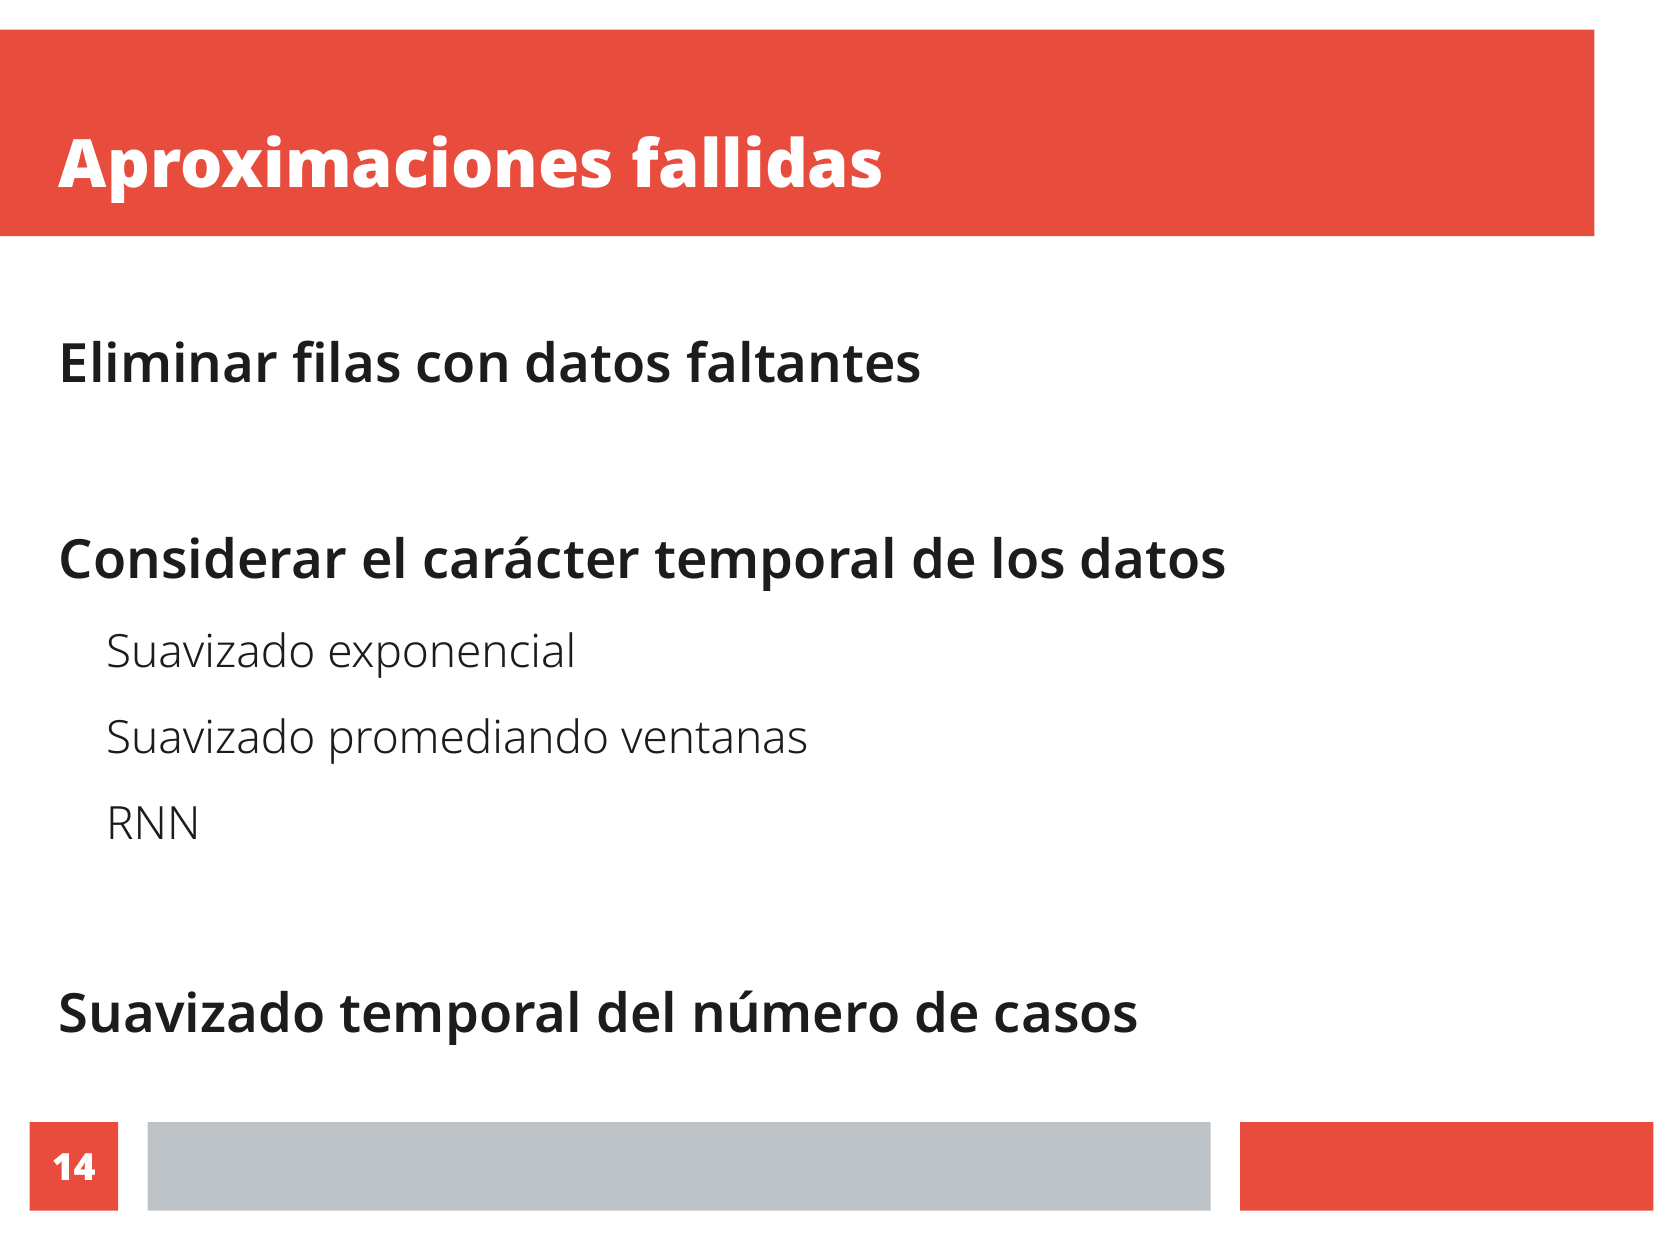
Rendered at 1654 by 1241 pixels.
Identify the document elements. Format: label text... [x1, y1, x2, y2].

list Eliminar filas con datos faltantes Considerar el carácter temporal de los datos Suavizado exponencial Suavizado promediando ventanas RNN Suavizado temporal del número de casos [59, 324, 1565, 1093]
title Aproximaciones fallidas [59, 59, 1595, 207]
